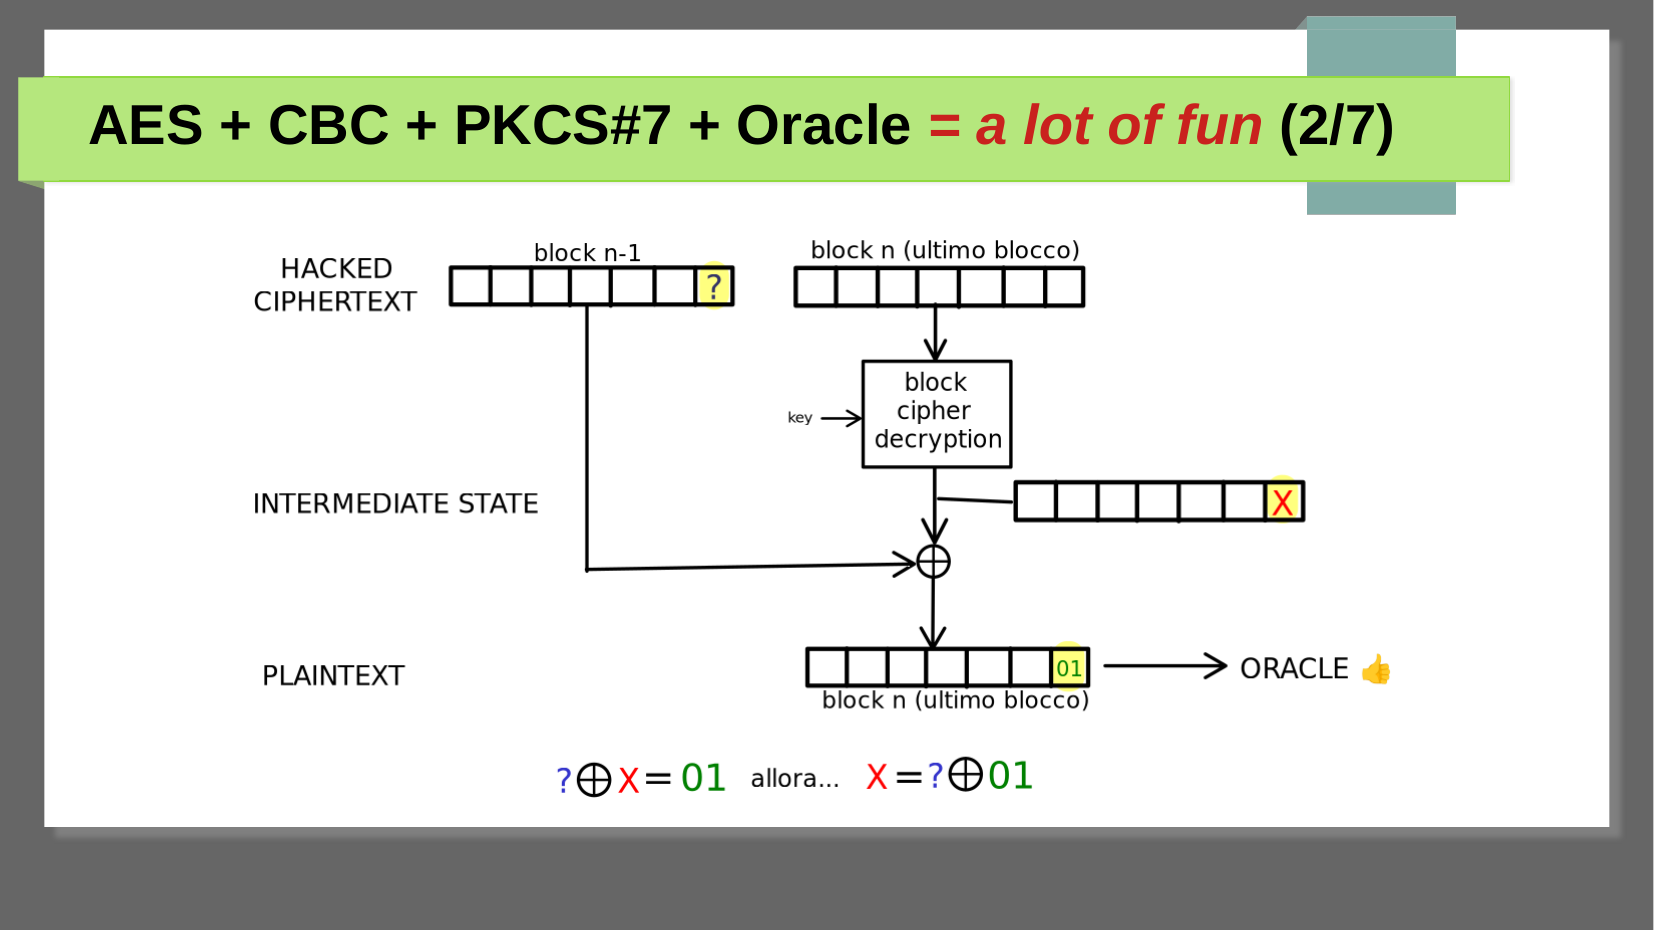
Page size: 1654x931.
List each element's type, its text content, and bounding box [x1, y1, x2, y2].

picture [232, 230, 1405, 811]
title AES + CBC + PKCS#7 + Oracle = a lot of fun (2/7) [88, 73, 1506, 178]
